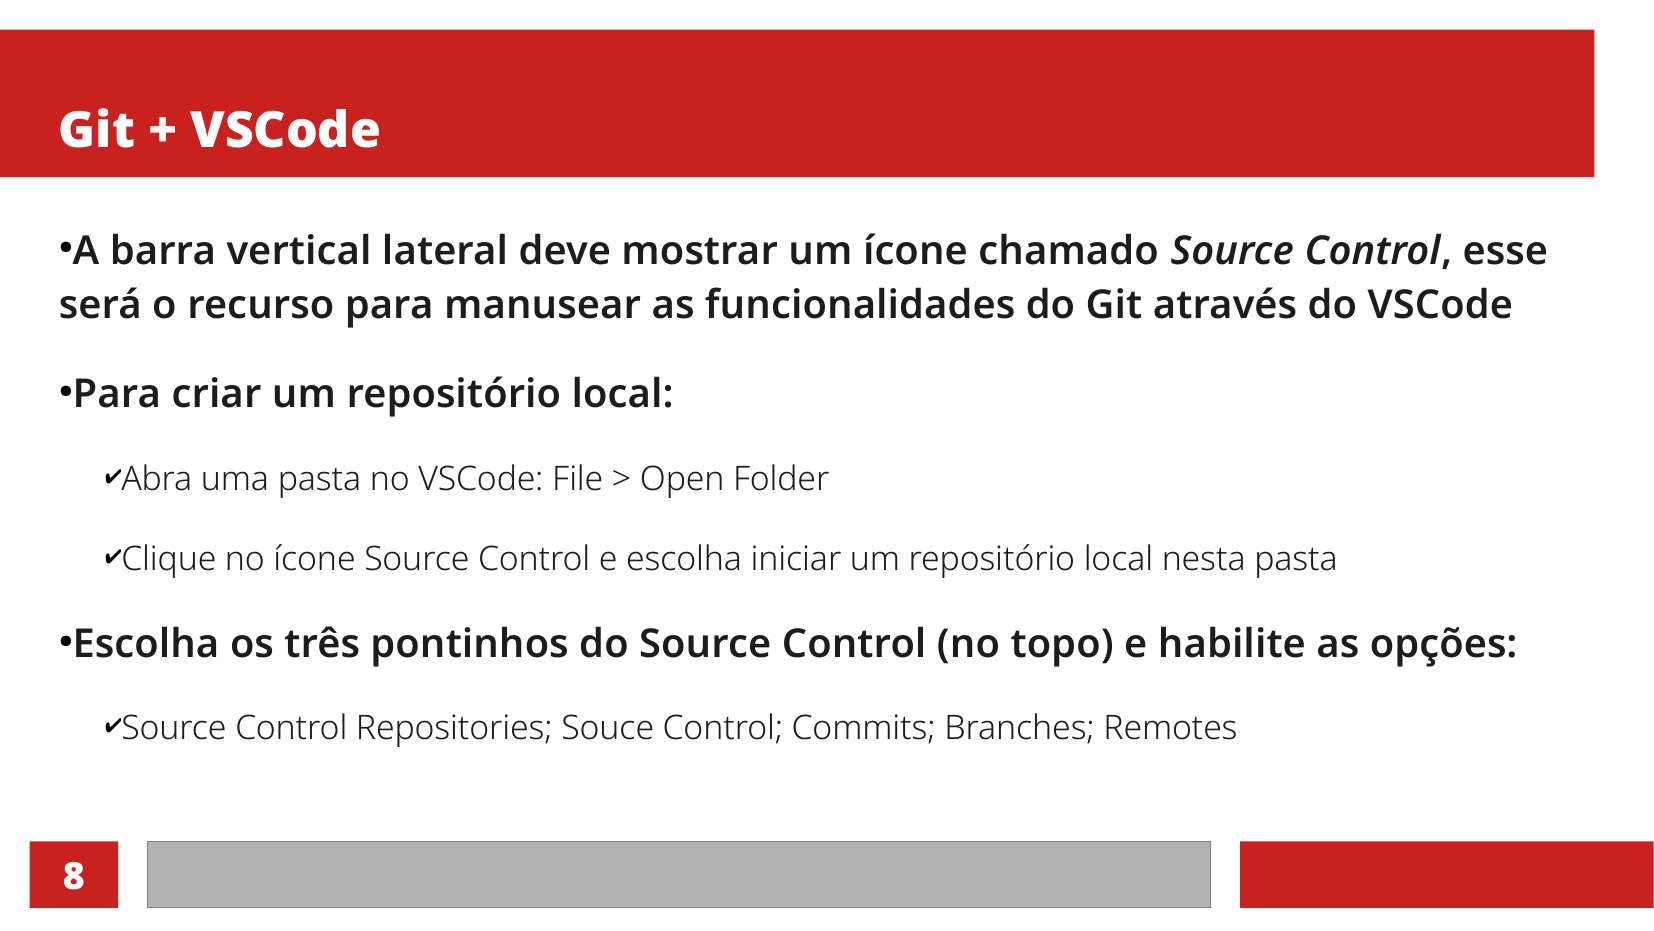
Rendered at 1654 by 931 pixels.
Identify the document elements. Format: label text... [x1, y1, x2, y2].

title Git + VSCode [59, 44, 1595, 163]
list A barra vertical lateral deve mostrar um ícone chamado Source Control, esse será o recurso para manusear as funcionalidades do Git através do VSCode Para criar um repositório local: Abra uma pasta no VSCode: File > Open Folder Clique no ícone Source Control e escolha iniciar um repositório local nesta pasta Escolha os três pontinhos do Source Control (no topo) e habilite as opções: Source Control Repositories; Souce Control; Commits; Branches; Remotes [59, 221, 1565, 798]
